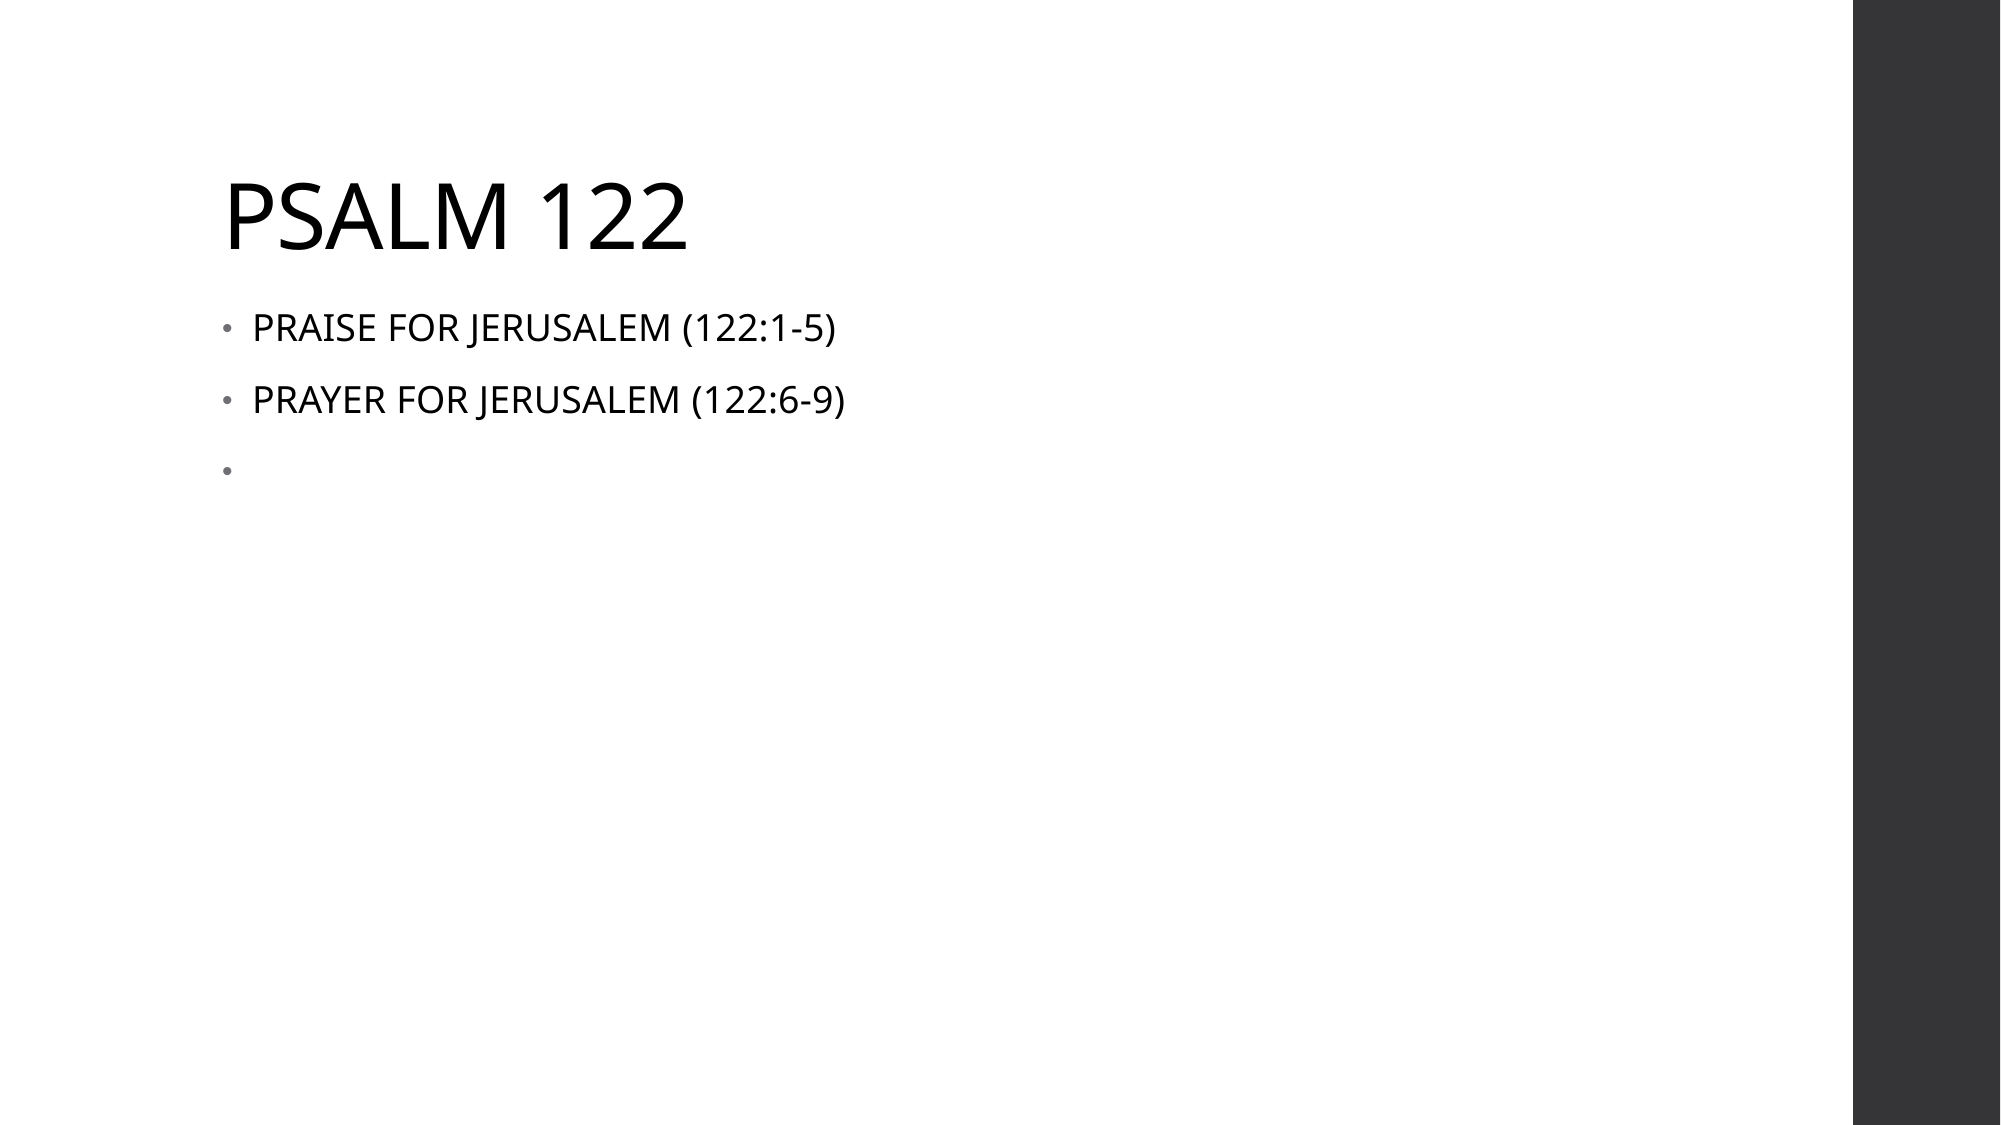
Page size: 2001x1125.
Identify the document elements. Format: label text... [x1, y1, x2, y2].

title PSALM 122 [206, 60, 1797, 278]
list PRAISE FOR JERUSALEM (122:1-5) PRAYER FOR JERUSALEM (122:6-9) [206, 299, 1617, 1014]
